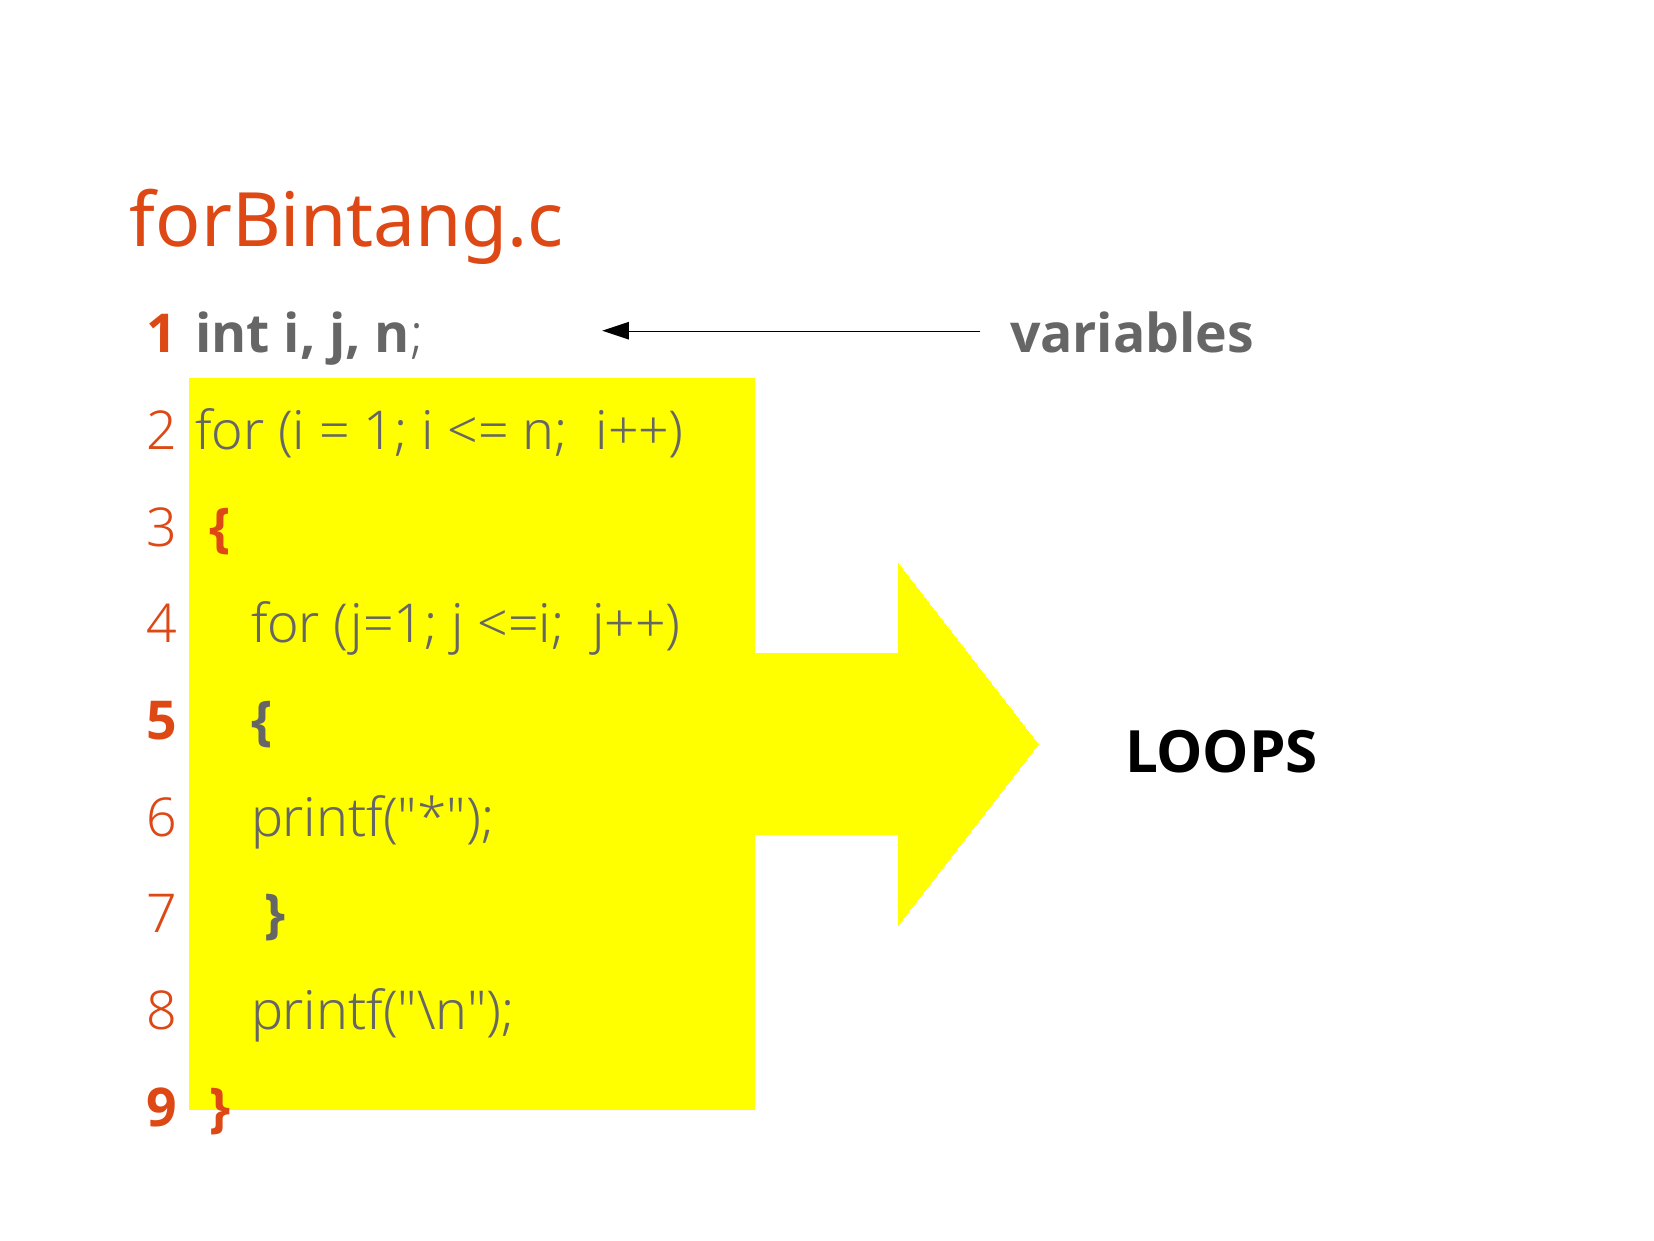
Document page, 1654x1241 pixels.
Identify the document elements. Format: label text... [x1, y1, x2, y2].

list int i, j, n; variables for (i = 1; i <= n; i++) { for (j=1; j <=i; j++) { printf("*"); } printf("\n"); } [129, 295, 1518, 1146]
title forBintang.c [129, 153, 1518, 281]
text_box LOOPS [1074, 702, 1376, 798]
